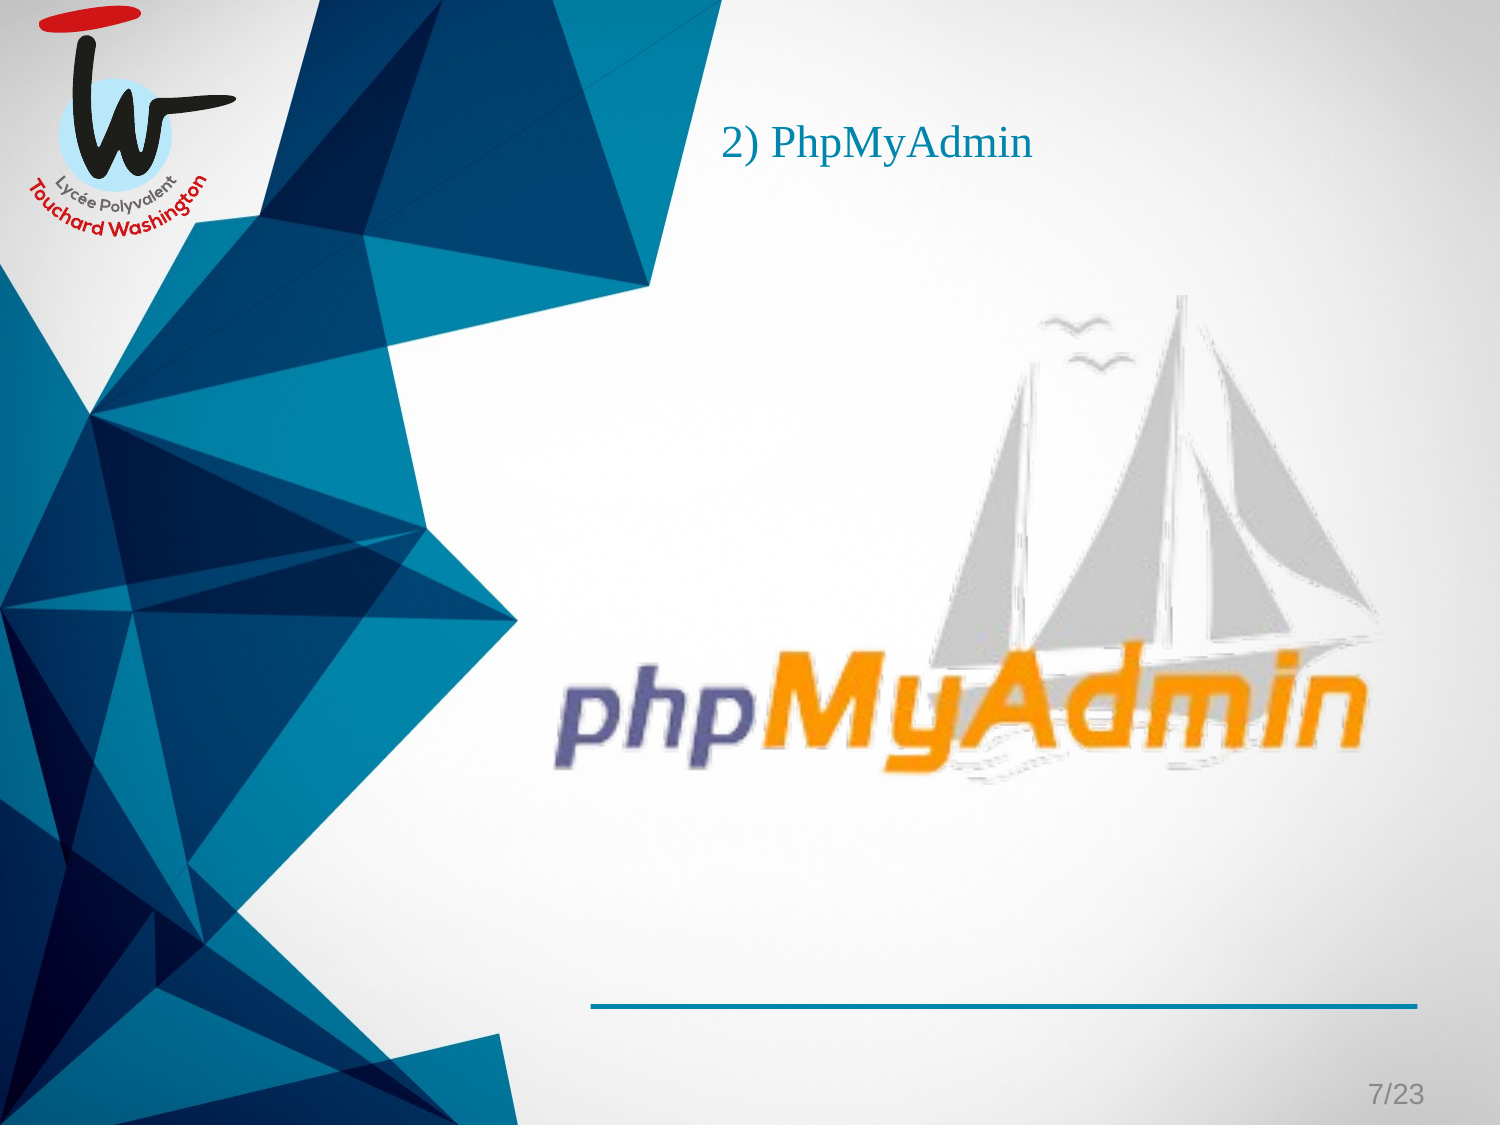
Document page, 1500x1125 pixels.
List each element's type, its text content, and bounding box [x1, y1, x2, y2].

title 2) PhpMyAdmin [206, 48, 1034, 237]
picture [95, 237, 385, 412]
picture [0, 0, 1500, 1125]
picture [385, 237, 646, 284]
